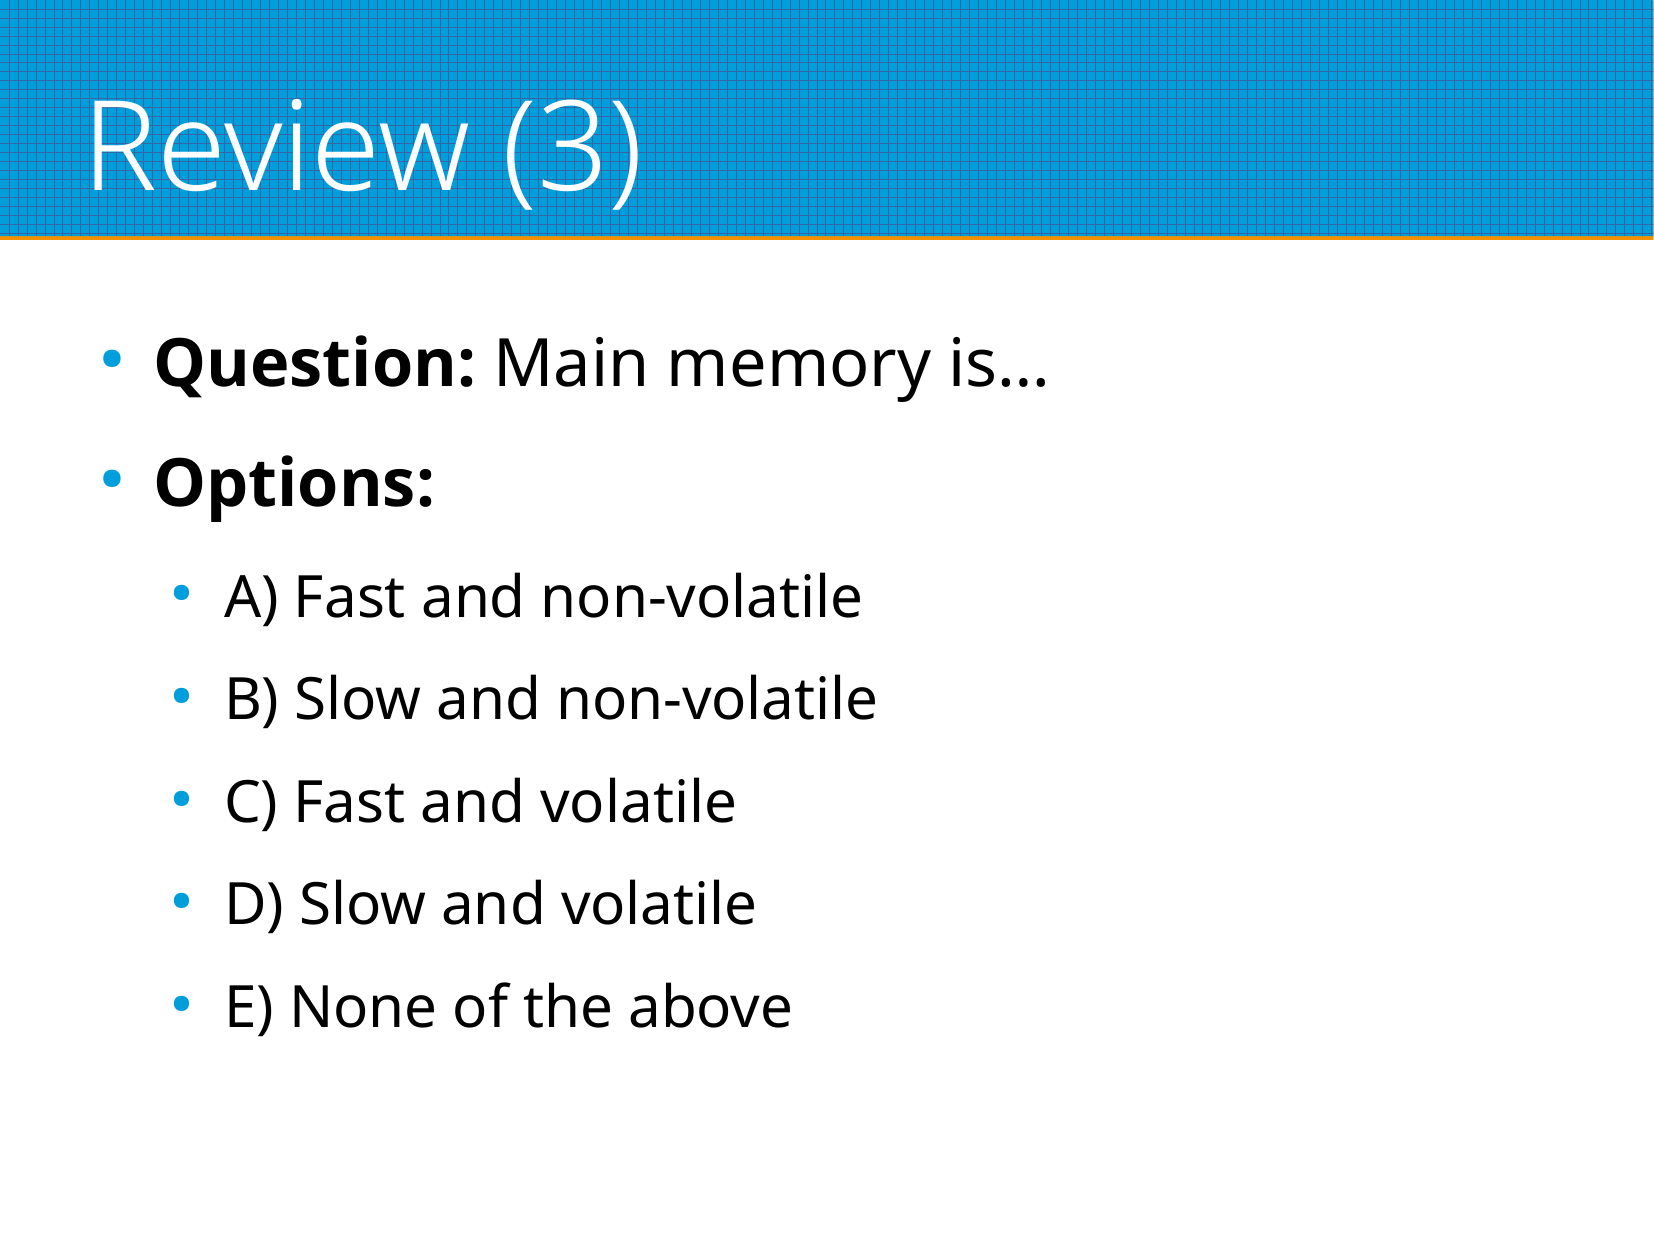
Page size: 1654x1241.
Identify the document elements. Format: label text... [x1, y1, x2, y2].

title Review (3) [82, 19, 1571, 227]
list Question: Main memory is… Options: A) Fast and non-volatile B) Slow and non-volatile C) Fast and volatile D) Slow and volatile E) None of the above [82, 314, 1563, 1081]
